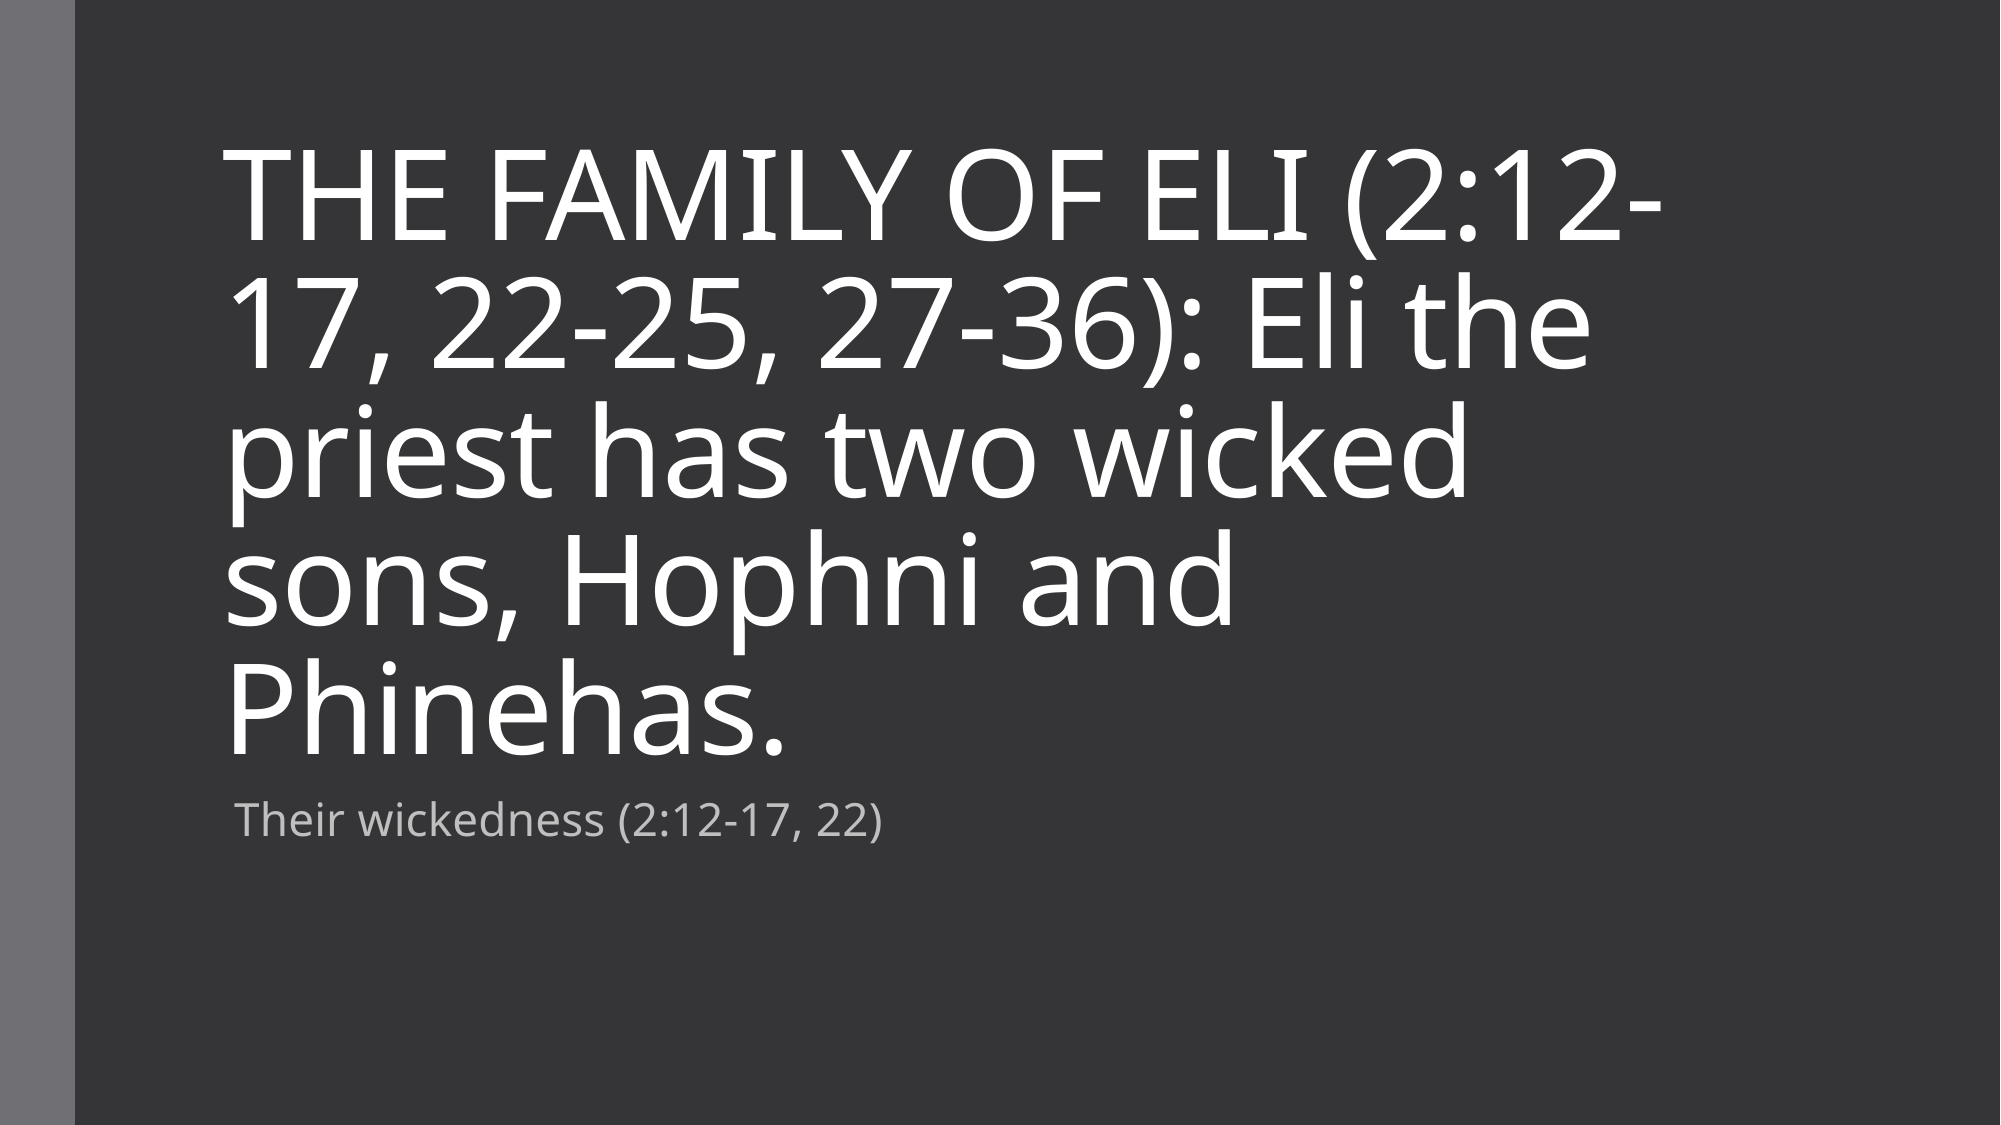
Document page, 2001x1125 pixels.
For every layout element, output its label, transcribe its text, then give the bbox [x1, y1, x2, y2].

subtitle Their wickedness (2:12-17, 22) [206, 787, 1752, 1066]
title THE FAMILY OF ELI (2:12-17, 22-25, 27-36): Eli the priest has two wicked sons, Hophni and Phinehas. [206, 124, 1752, 787]
